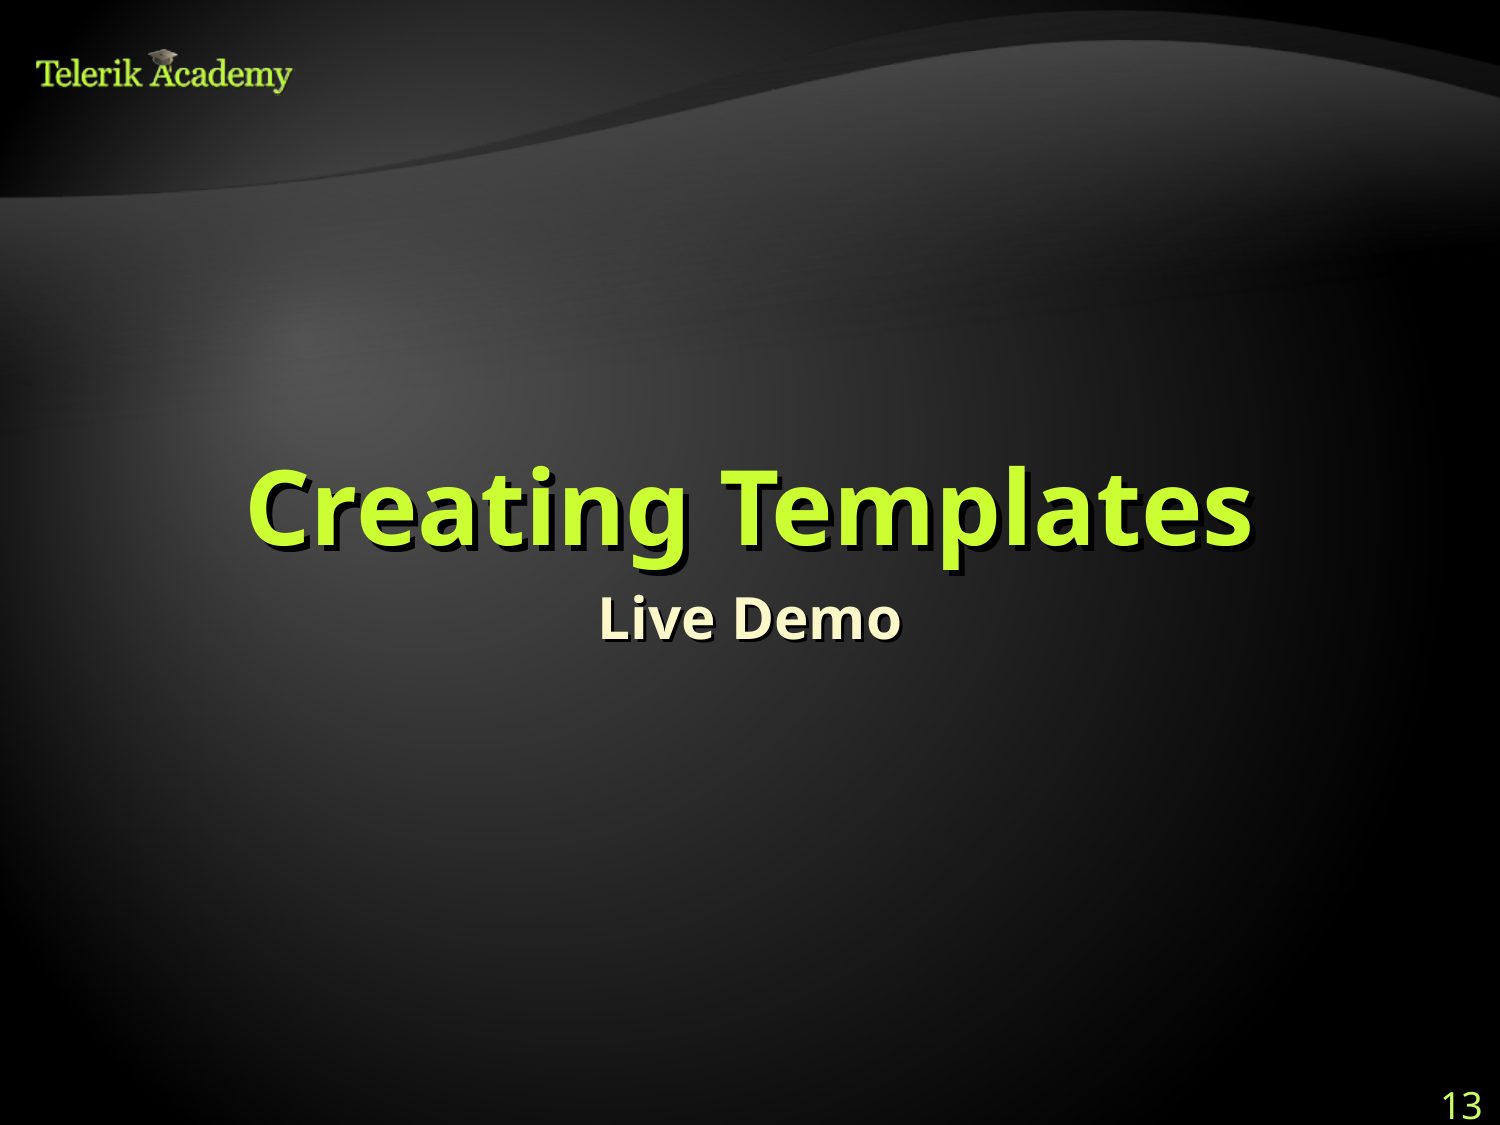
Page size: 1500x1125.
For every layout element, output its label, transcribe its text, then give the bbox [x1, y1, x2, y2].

title Creating Templates [99, 450, 1400, 563]
subtitle Live Demo [99, 569, 1400, 663]
text_box 13 [1425, 1074, 1500, 1113]
